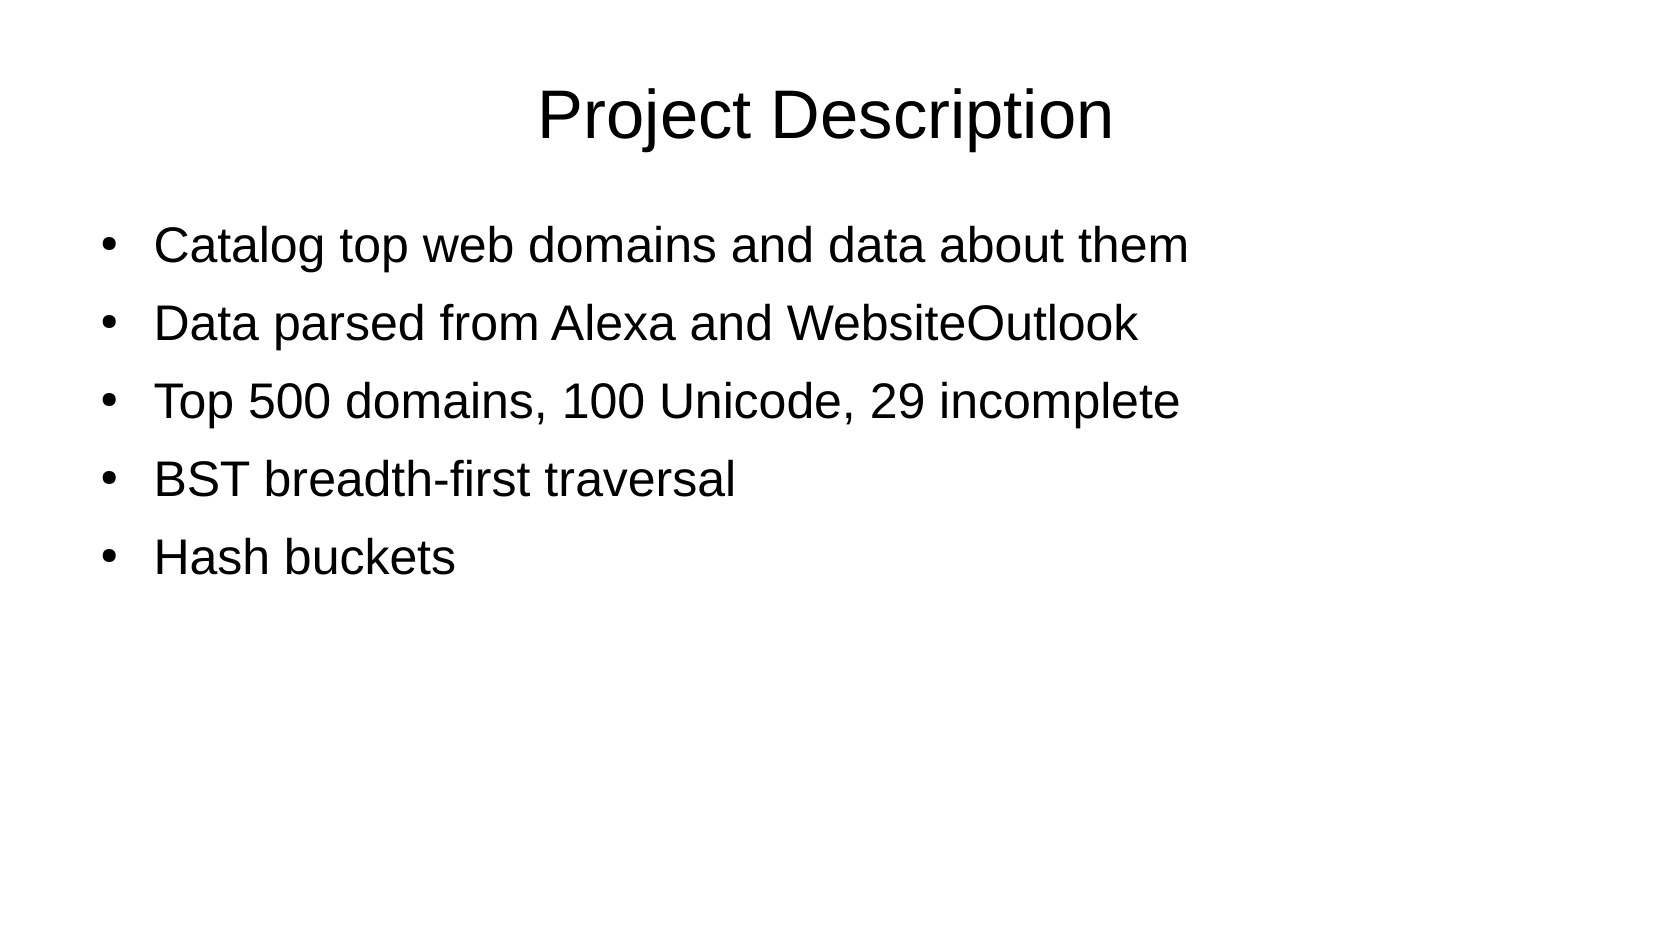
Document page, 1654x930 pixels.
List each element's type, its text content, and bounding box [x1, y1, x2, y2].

title Project Description [82, 36, 1571, 193]
list Catalog top web domains and data about them Data parsed from Alexa and WebsiteOutlook Top 500 domains, 100 Unicode, 29 incomplete BST breadth-first traversal Hash buckets [82, 217, 1538, 757]
